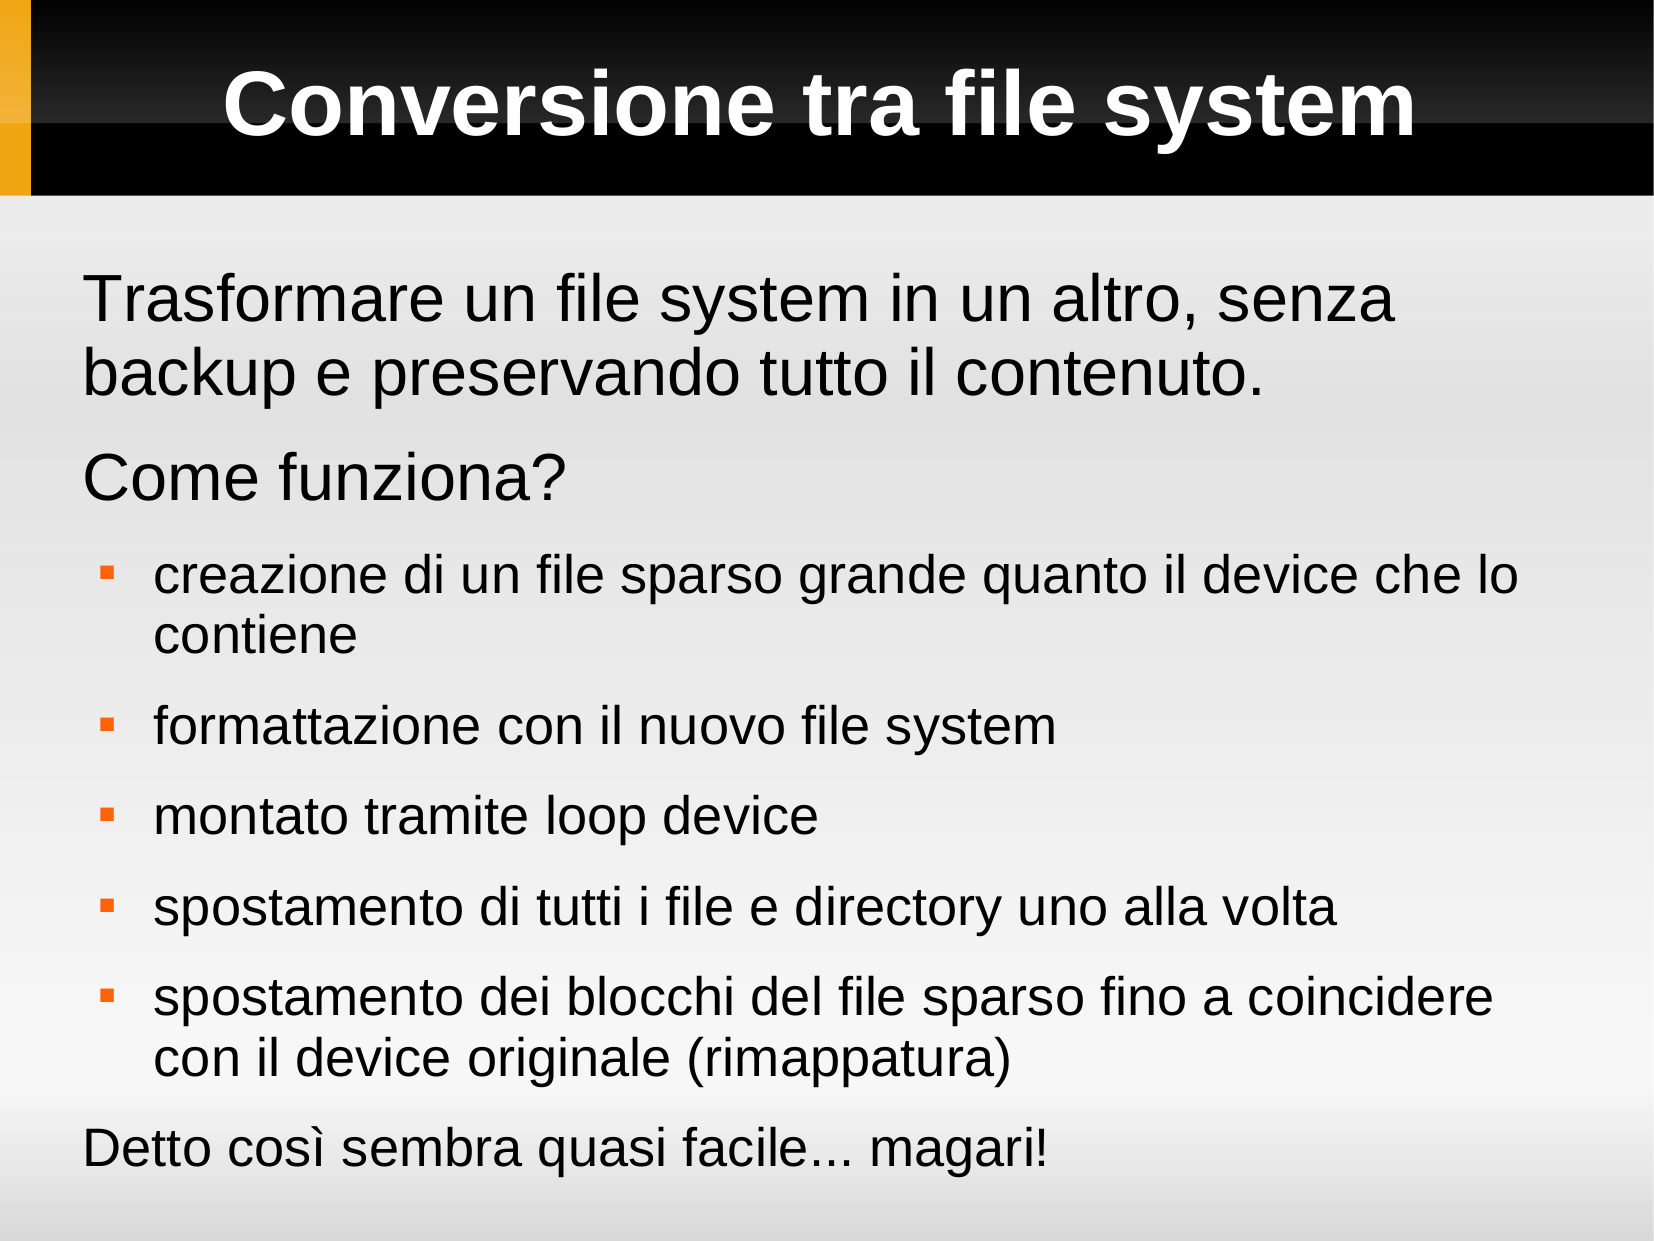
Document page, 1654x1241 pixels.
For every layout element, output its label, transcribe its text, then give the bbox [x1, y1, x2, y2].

picture [0, 0, 1654, 1241]
list Trasformare un file system in un altro, senza backup e preservando tutto il contenuto. Come funziona? creazione di un file sparso grande quanto il device che lo contiene formattazione con il nuovo file system montato tramite loop device spostamento di tutti i file e directory uno alla volta spostamento dei blocchi del file sparso fino a coincidere con il device originale (rimappatura) Detto così sembra quasi facile... magari! [82, 260, 1571, 1179]
title Conversione tra file system [76, 0, 1565, 208]
